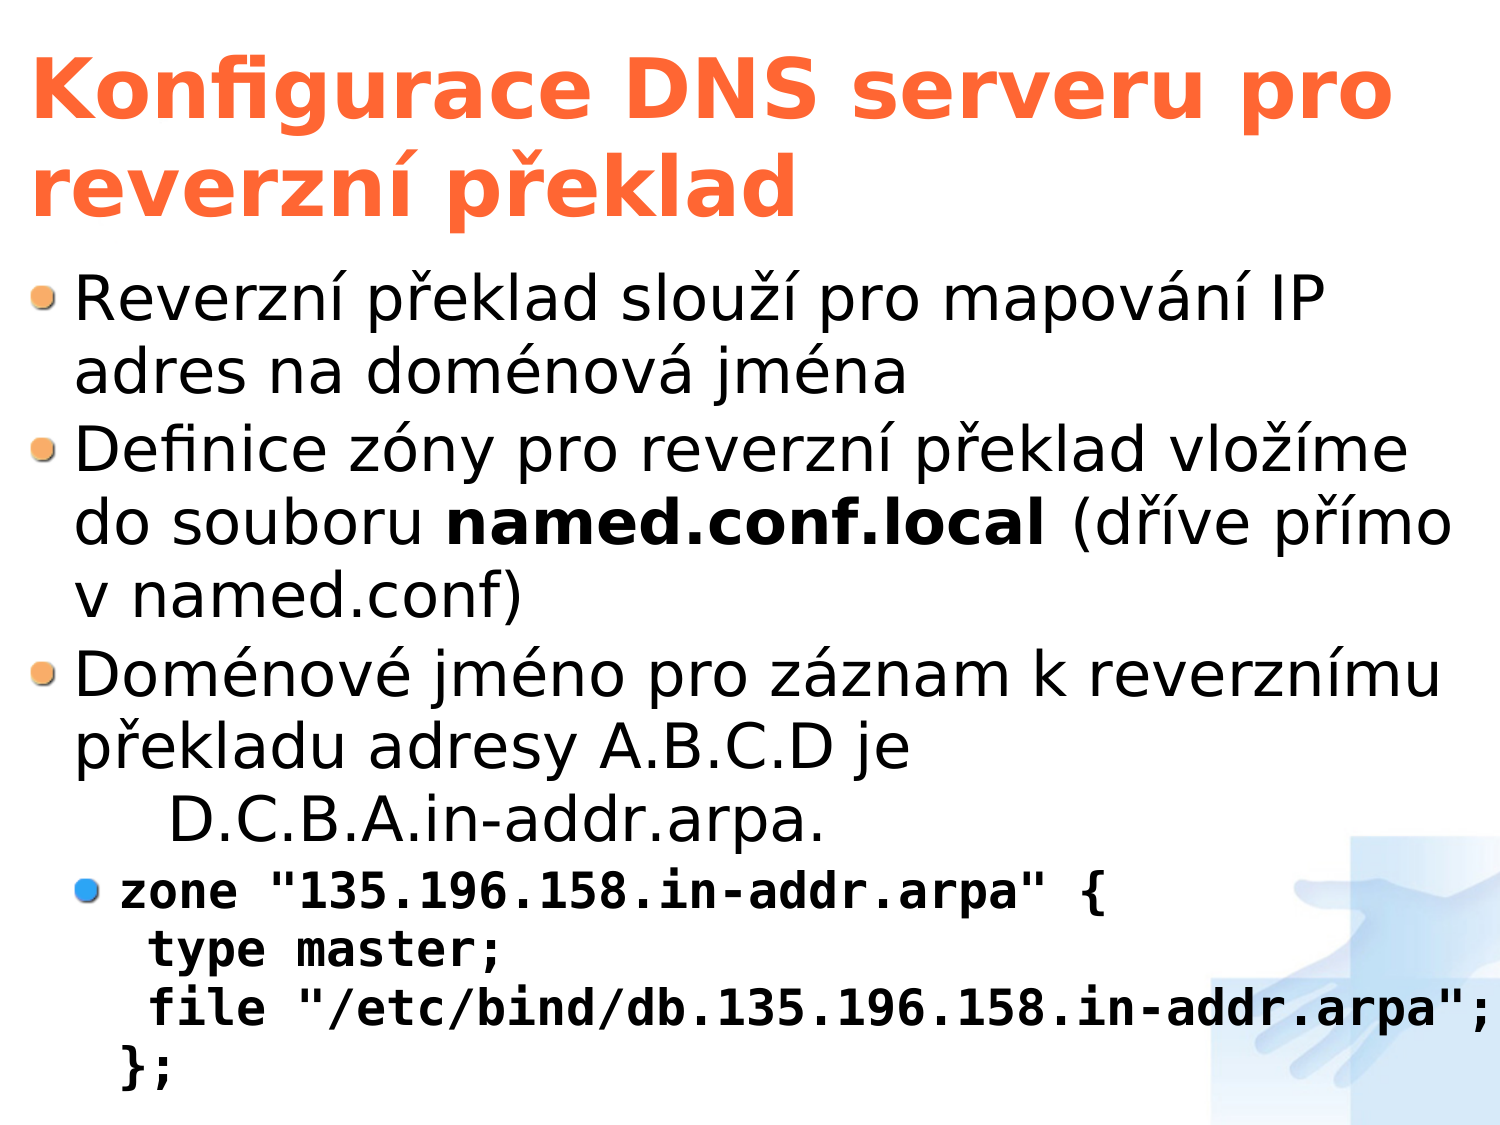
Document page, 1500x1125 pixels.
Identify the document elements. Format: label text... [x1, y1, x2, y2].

picture [0, 0, 1500, 1125]
title Konfigurace DNS serveru pro reverzní překlad [29, 21, 1477, 257]
list Reverzní překlad slouží pro mapování IP adres na doménová jména Definice zóny pro reverzní překlad vložíme do souboru named.conf.local (dříve přímo v named.conf) Doménové jméno pro záznam k reverznímu překladu adresy A.B.C.D je D.C.B.A.in-addr.arpa. zone "135.196.158.in-addr.arpa" { type master; file "/etc/bind/db.135.196.158.in-addr.arpa"; }; [29, 262, 1500, 1096]
